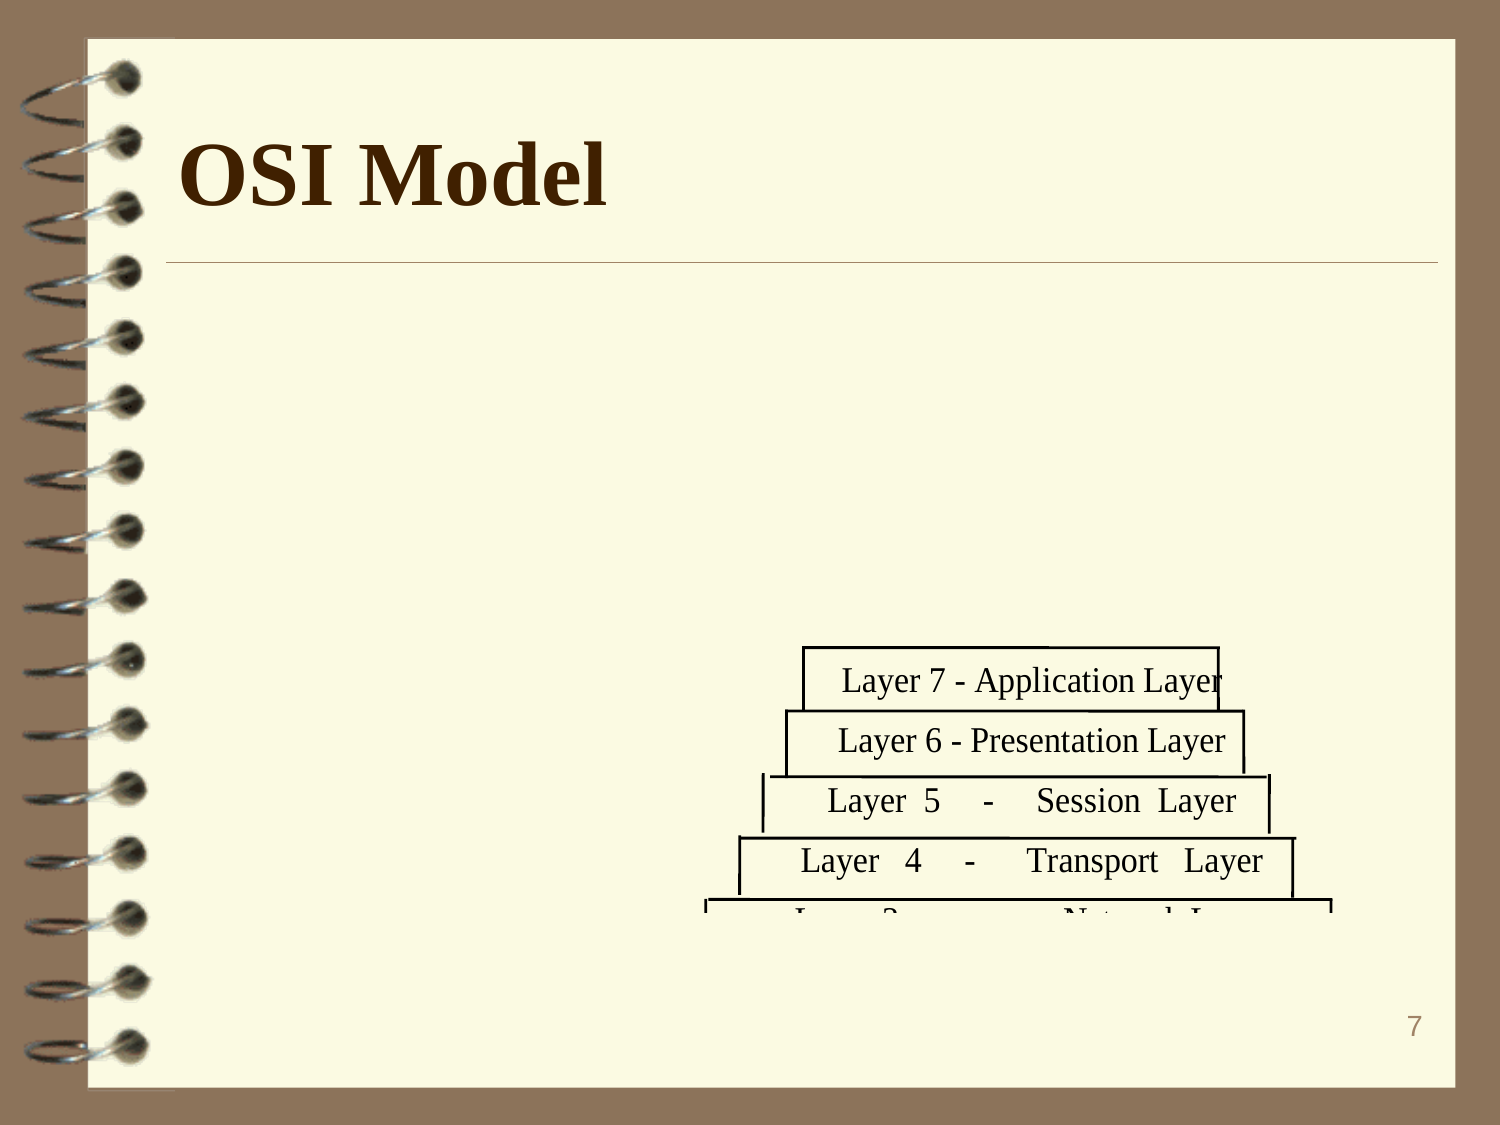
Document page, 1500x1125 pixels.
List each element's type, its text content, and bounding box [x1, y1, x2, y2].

title OSI Model [162, 74, 1438, 263]
picture [0, 0, 175, 1125]
chart [162, 399, 1388, 913]
